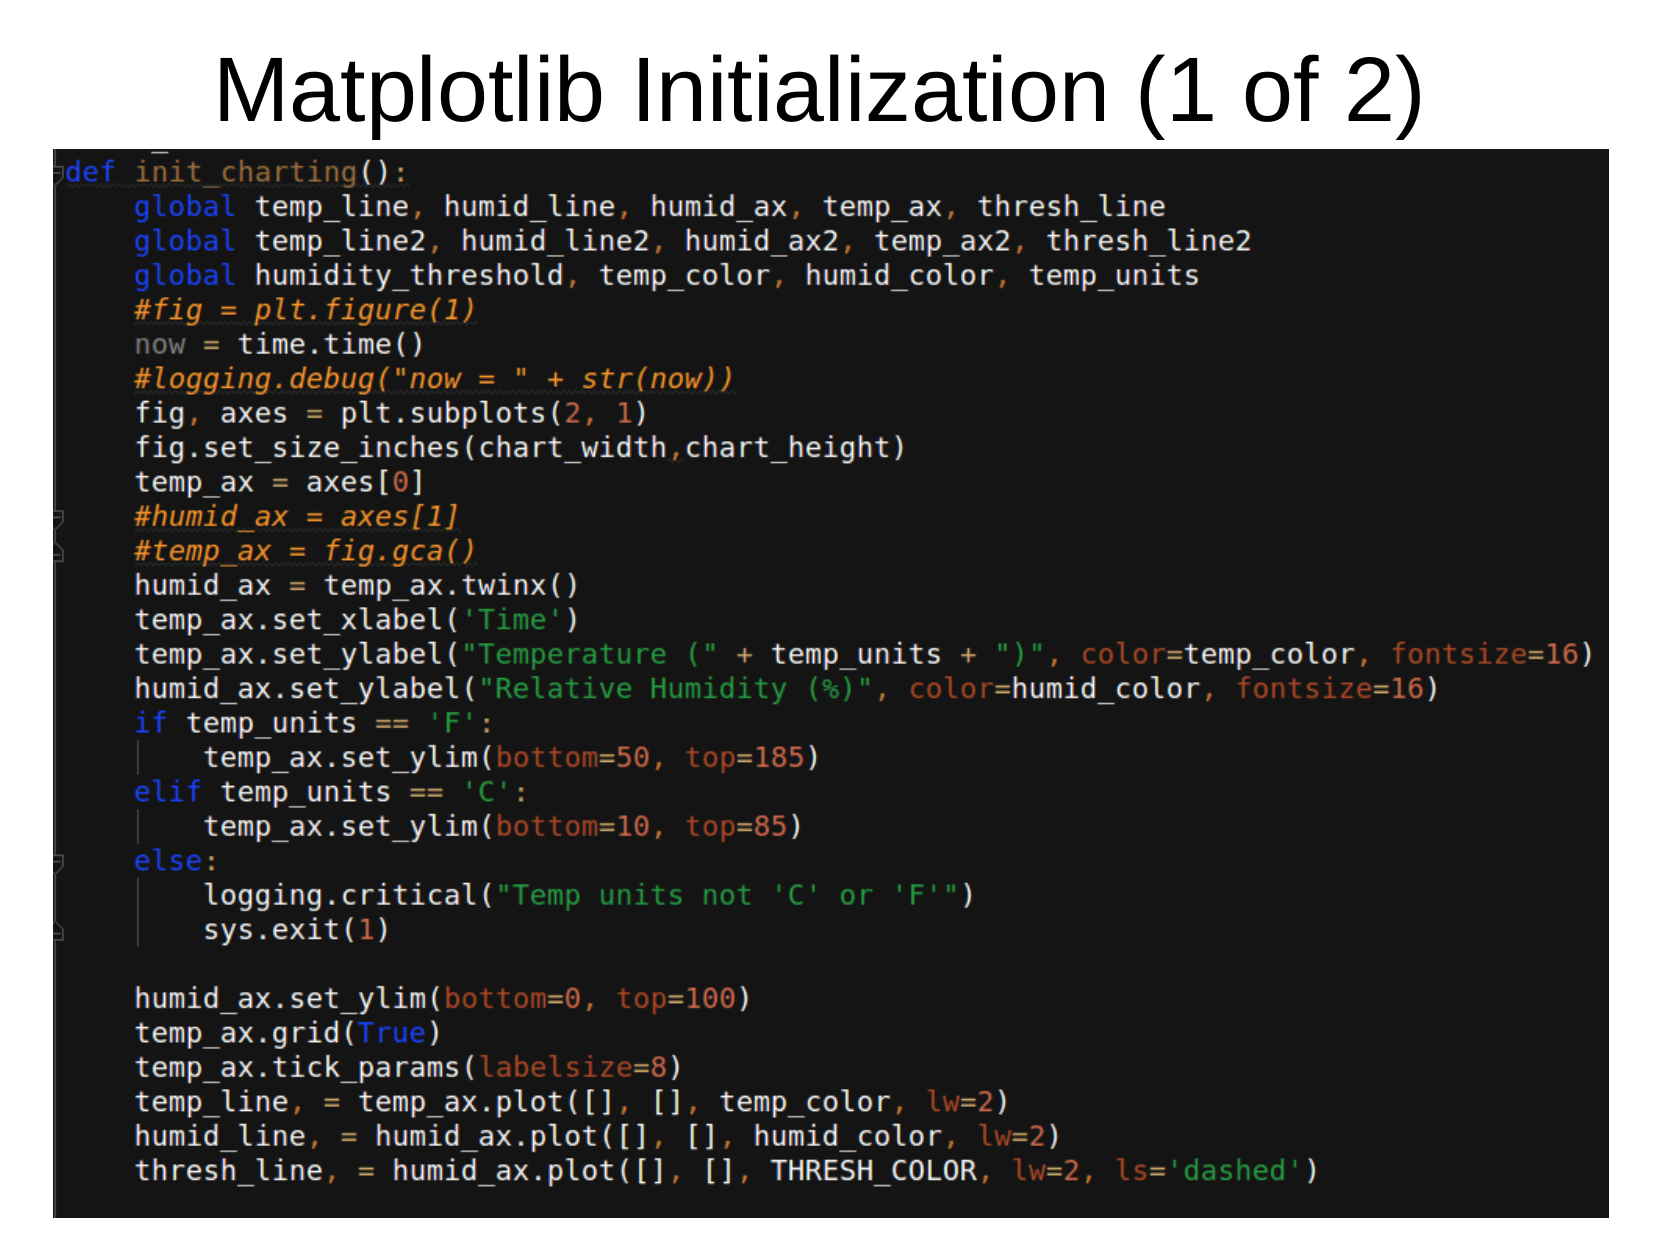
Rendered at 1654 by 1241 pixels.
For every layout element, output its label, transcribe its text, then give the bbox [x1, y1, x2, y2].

picture [53, 149, 1609, 1218]
title Matplotlib Initialization (1 of 2) [33, 30, 1609, 151]
